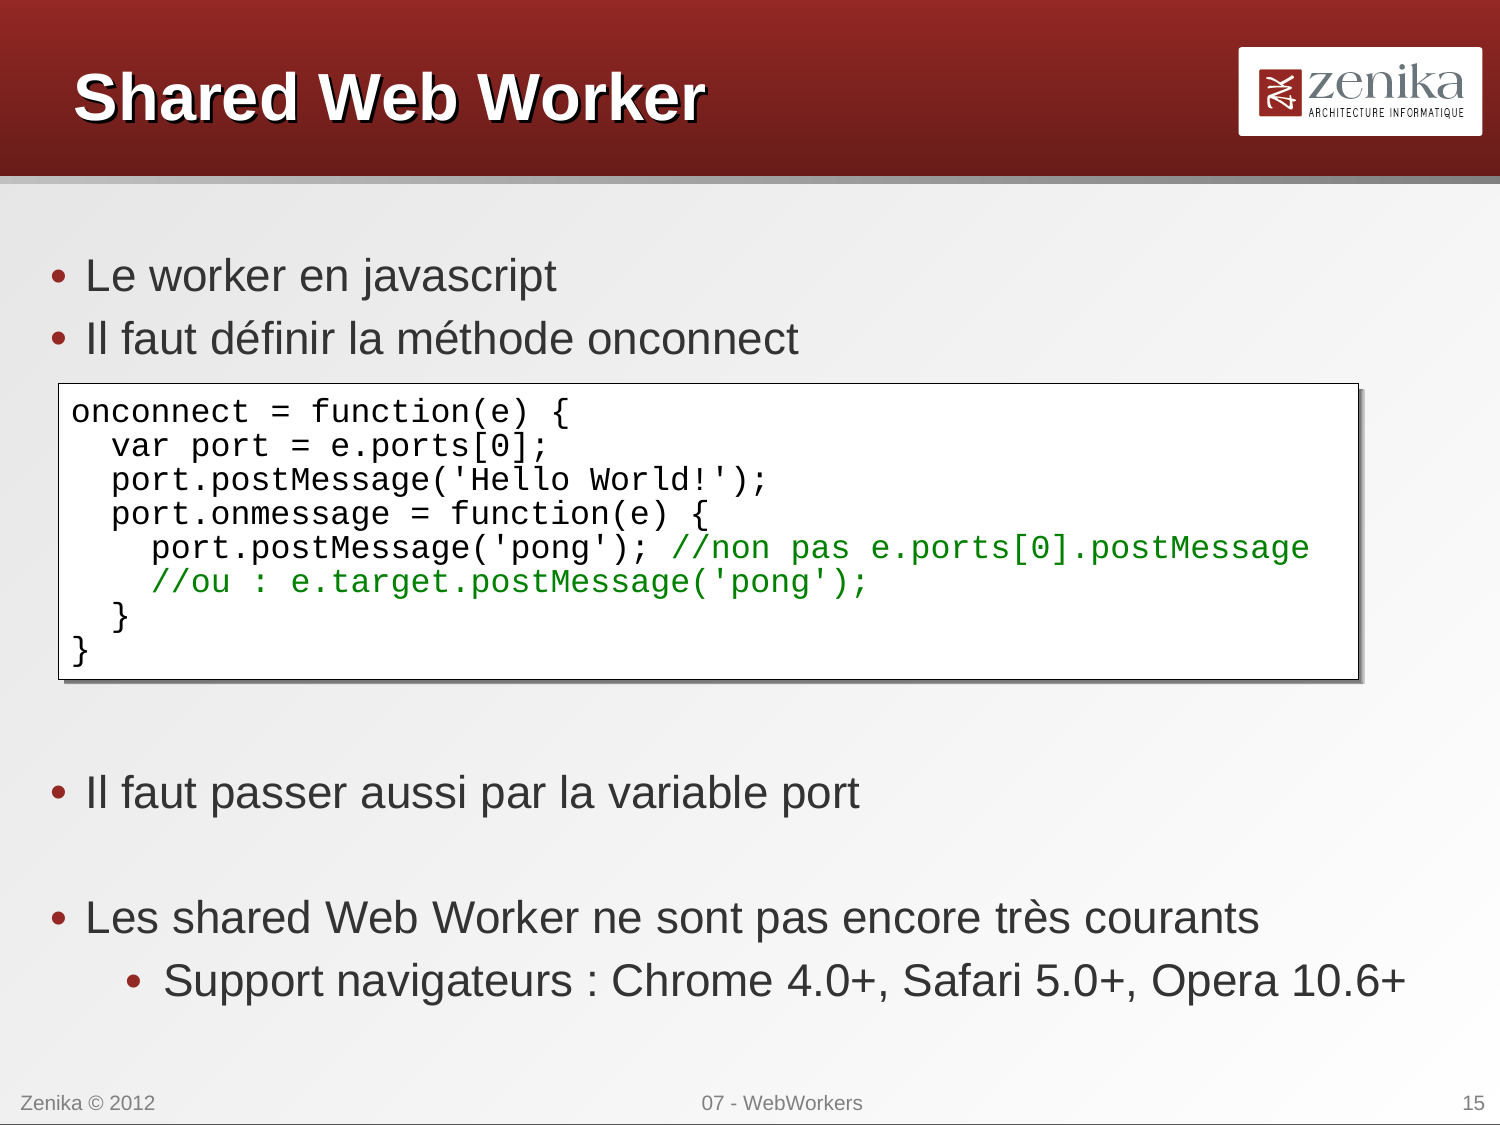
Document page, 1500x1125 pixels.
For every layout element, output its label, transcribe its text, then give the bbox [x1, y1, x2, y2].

picture [1257, 58, 1464, 125]
title Shared Web Worker [50, 15, 1206, 180]
list Le worker en javascript Il faut définir la méthode onconnect Il faut passer aussi par la variable port Les shared Web Worker ne sont pas encore très courants Support navigateurs : Chrome 4.0+, Safari 5.0+, Opera 10.6+ [50, 249, 1435, 1079]
text_box onconnect = function(e) { var port = e.ports[0]; port.postMessage('Hello World!'); port.onmessage = function(e) { port.postMessage('pong'); //non pas e.ports[0].postMessage //ou : e.target.postMessage('pong'); } } [58, 383, 1359, 680]
